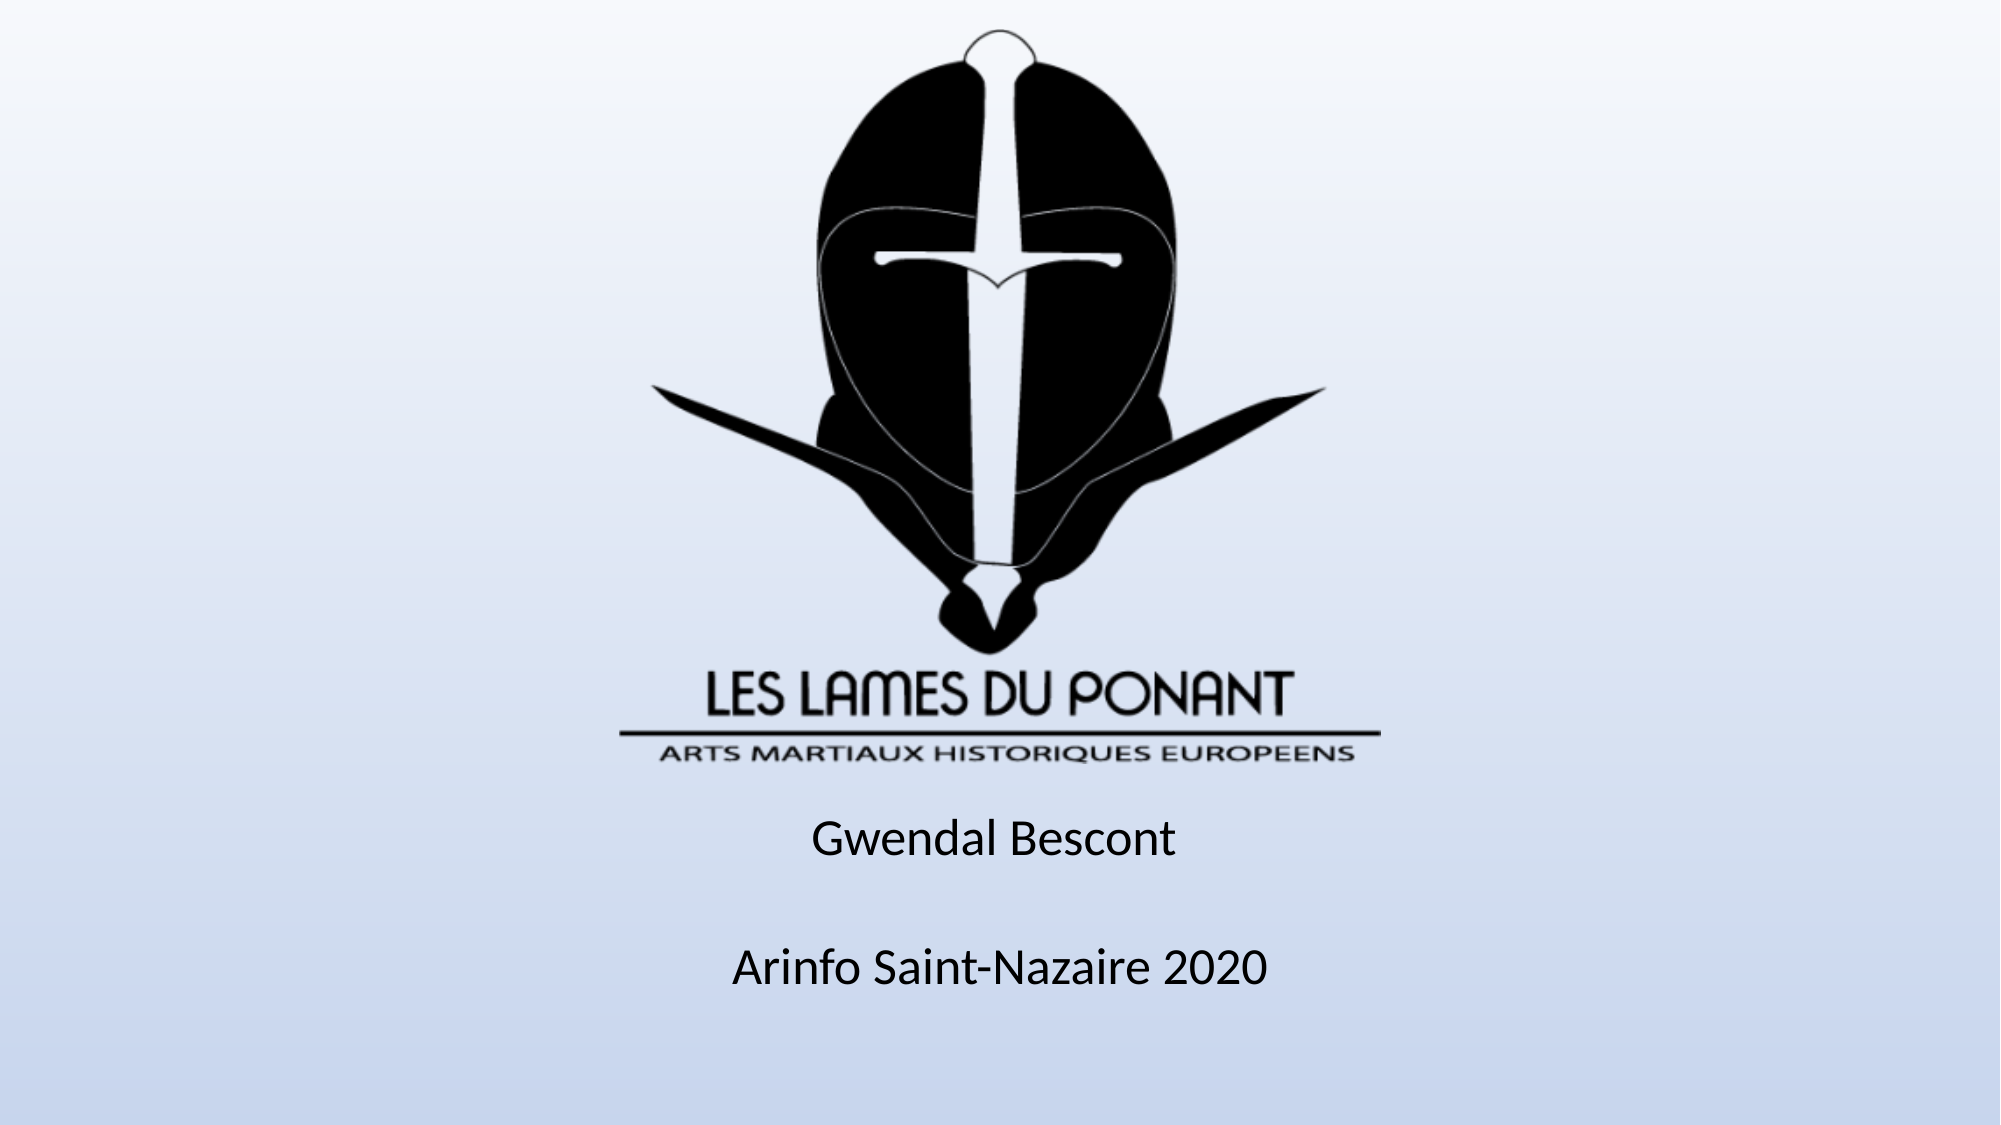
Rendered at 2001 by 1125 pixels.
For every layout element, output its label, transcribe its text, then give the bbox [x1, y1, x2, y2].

picture [619, 29, 1381, 765]
subtitle Gwendal Bescont Arinfo Saint-Nazaire 2020 [249, 648, 1750, 1011]
